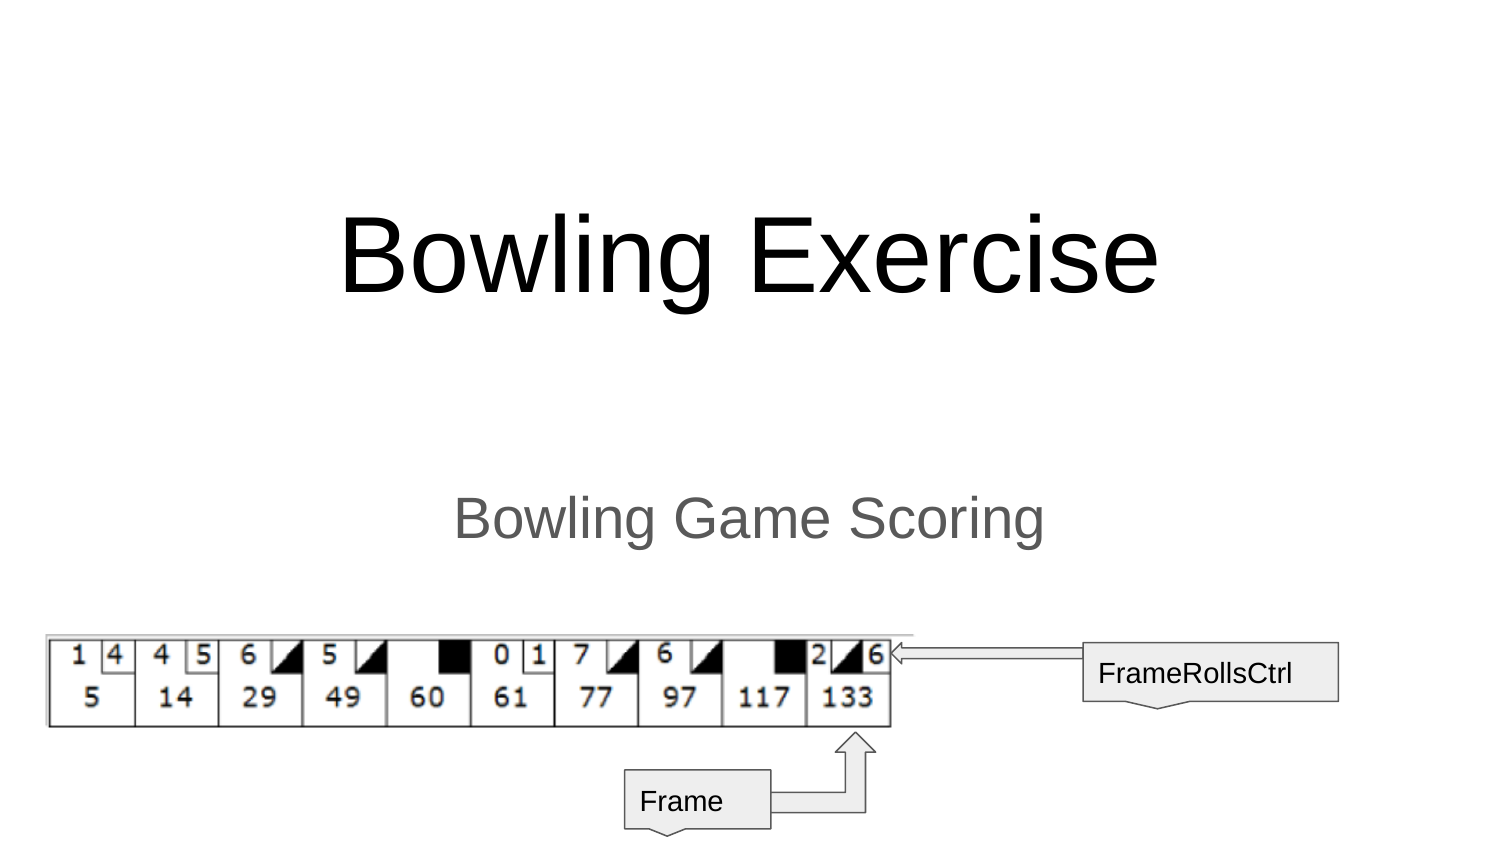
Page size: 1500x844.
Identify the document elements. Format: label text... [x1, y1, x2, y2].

text_box [770, 732, 876, 813]
picture [27, 607, 931, 758]
title Bowling Exercise [51, 122, 1449, 459]
text_box FrameRollsCtrl [1083, 642, 1339, 709]
text_box Frame [624, 769, 771, 837]
subtitle Bowling Game Scoring [51, 464, 1449, 595]
text_box [891, 642, 1083, 664]
